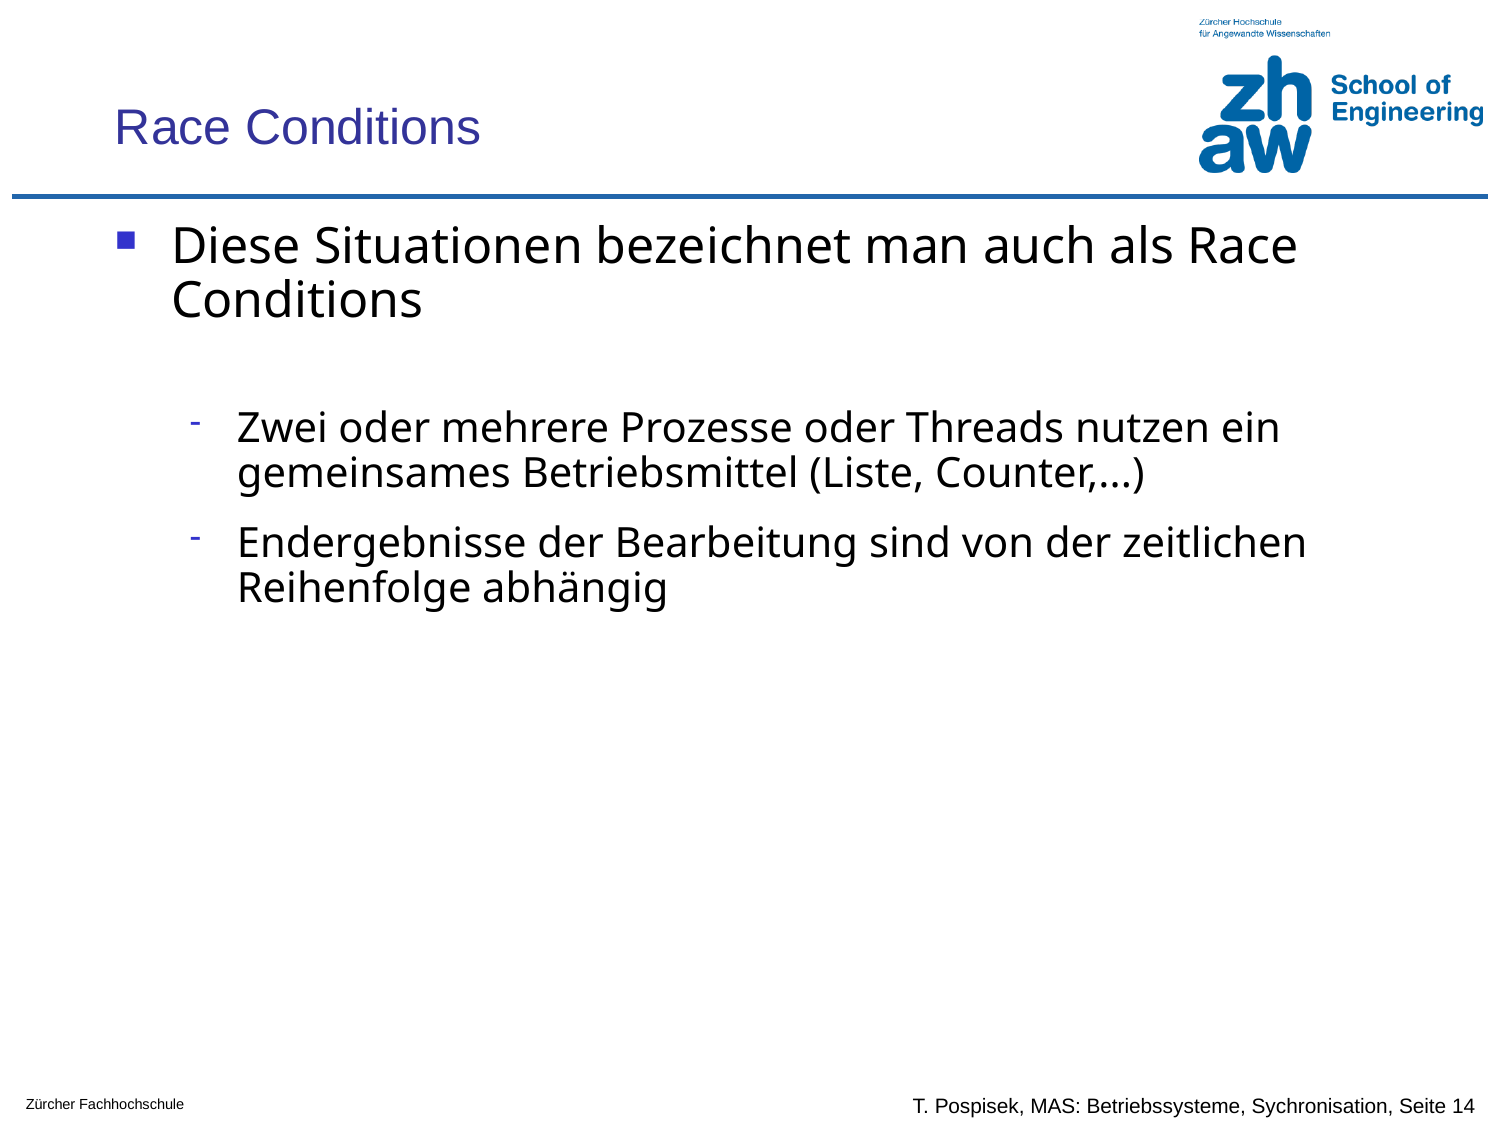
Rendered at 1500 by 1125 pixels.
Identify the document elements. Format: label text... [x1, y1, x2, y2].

picture [1199, 19, 1483, 173]
title Race Conditions [99, 50, 1379, 163]
list Diese Situationen bezeichnet man auch als Race Conditions Zwei oder mehrere Prozesse oder Threads nutzen ein gemeinsames Betriebsmittel (Liste, Counter,...) Endergebnisse der Bearbeitung sind von der zeitlichen Reihenfolge abhängig [99, 212, 1375, 525]
